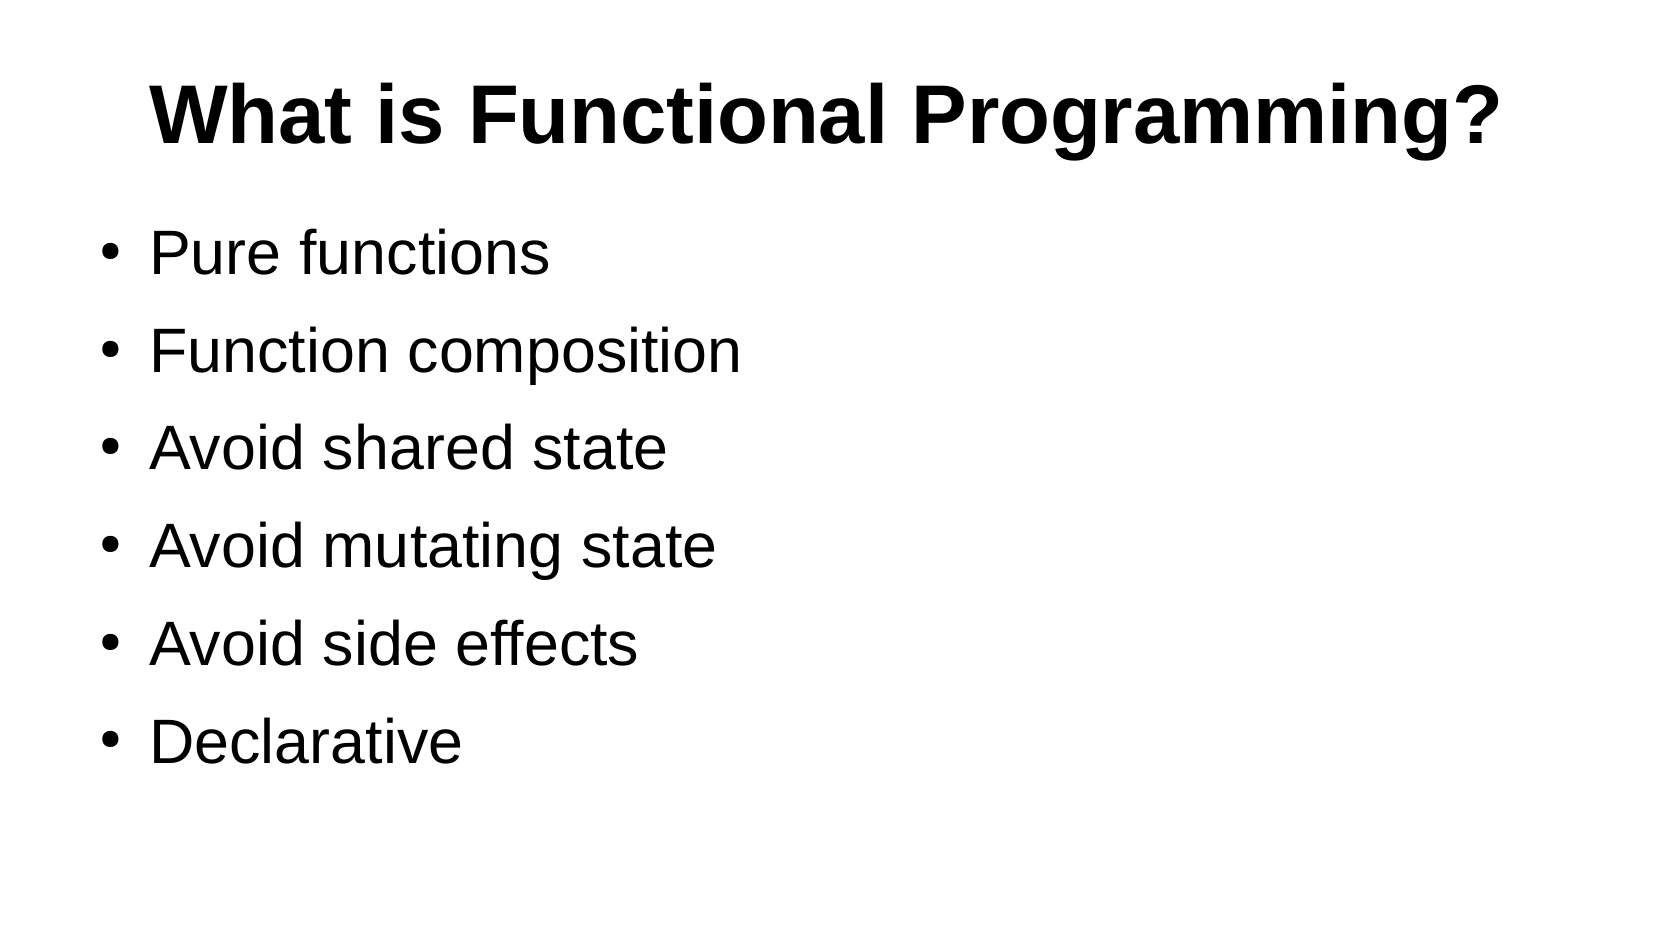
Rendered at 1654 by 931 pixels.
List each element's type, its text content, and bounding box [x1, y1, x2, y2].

title What is Functional Programming? [82, 37, 1571, 193]
list Pure functions Function composition Avoid shared state Avoid mutating state Avoid side effects Declarative [82, 217, 1571, 781]
